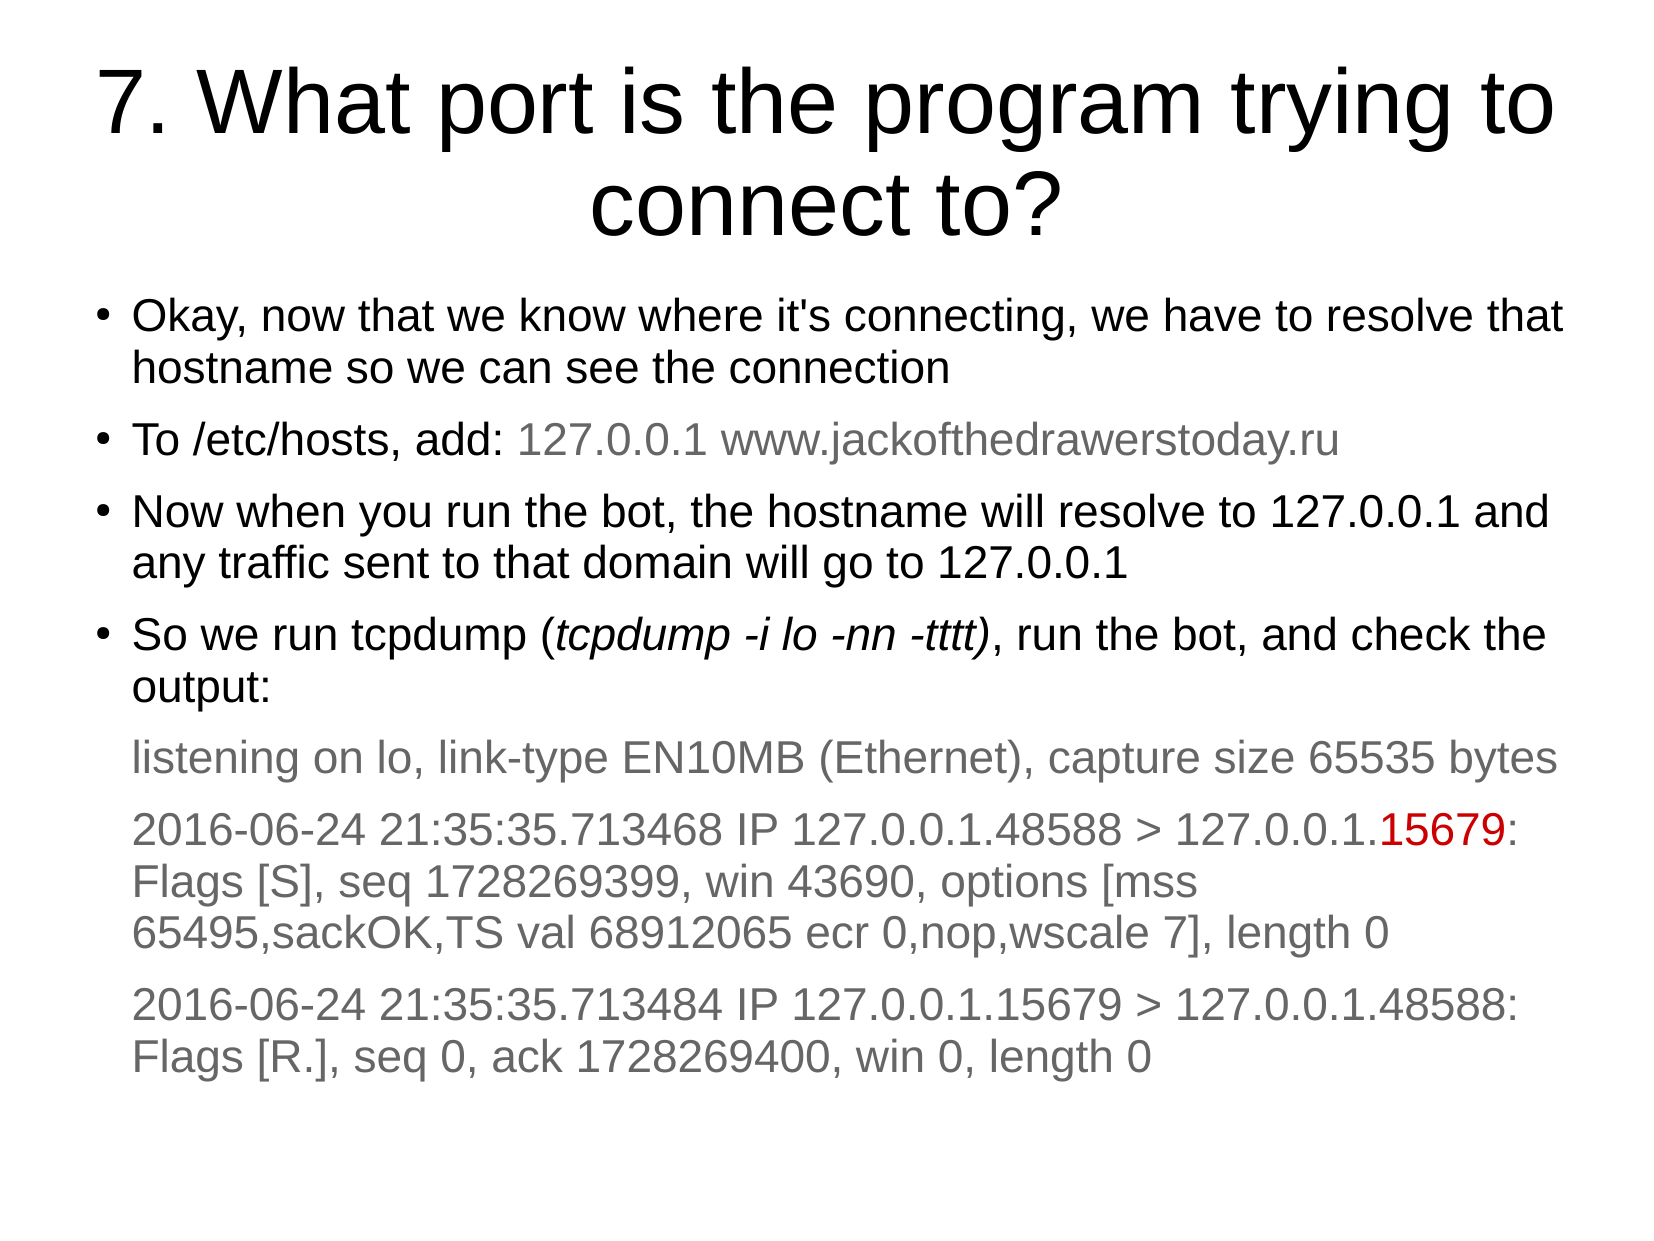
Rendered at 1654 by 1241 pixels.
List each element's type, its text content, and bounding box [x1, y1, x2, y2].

list Okay, now that we know where it's connecting, we have to resolve that hostname so we can see the connection To /etc/hosts, add: 127.0.0.1 www.jackofthedrawerstoday.ru Now when you run the bot, the hostname will resolve to 127.0.0.1 and any traffic sent to that domain will go to 127.0.0.1 So we run tcpdump (tcpdump -i lo -nn -tttt), run the bot, and check the output: listening on lo, link-type EN10MB (Ethernet), capture size 65535 bytes 2016-06-24 21:35:35.713468 IP 127.0.0.1.48588 > 127.0.0.1.15679: Flags [S], seq 1728269399, win 43690, options [mss 65495,sackOK,TS val 68912065 ecr 0,nop,wscale 7], length 0 2016-06-24 21:35:35.713484 IP 127.0.0.1.15679 > 127.0.0.1.48588: Flags [R.], seq 0, ack 1728269400, win 0, length 0 [82, 290, 1571, 1201]
title 7. What port is the program trying to connect to? [82, 49, 1571, 257]
